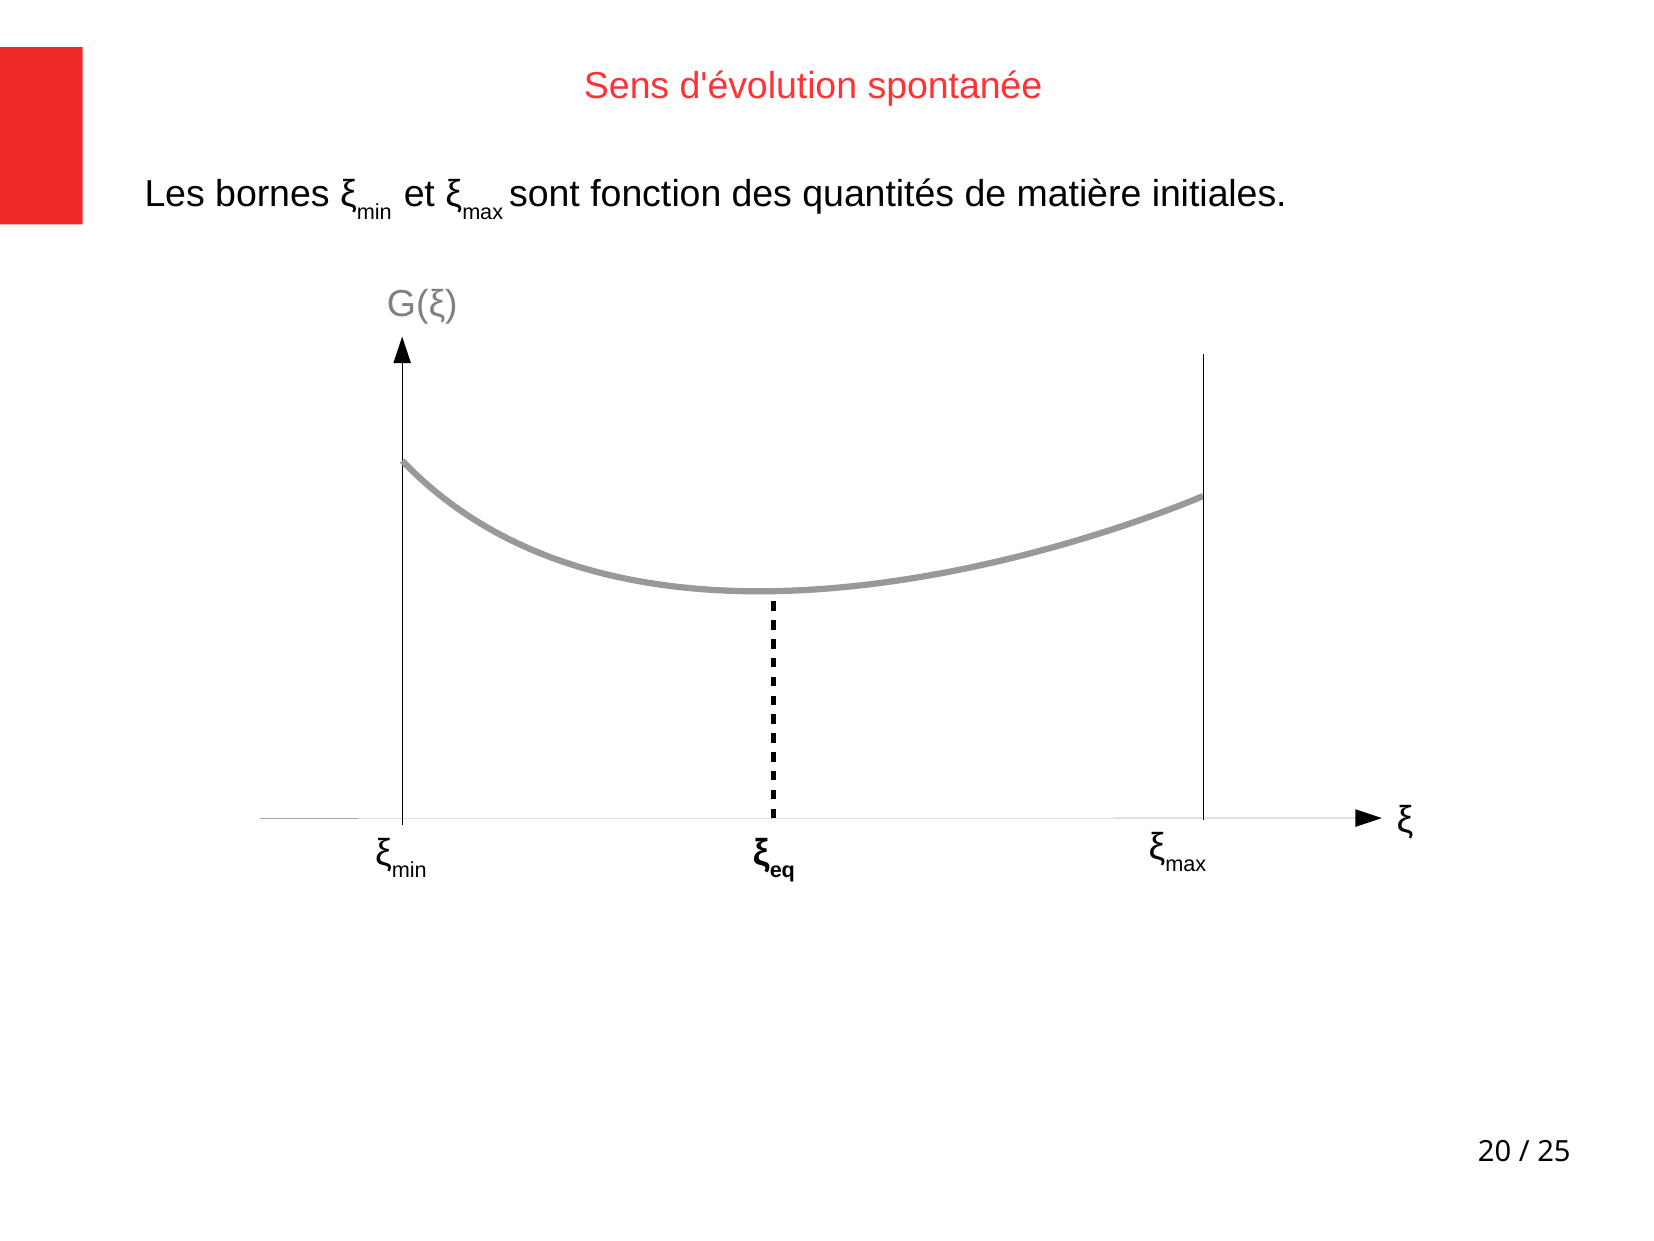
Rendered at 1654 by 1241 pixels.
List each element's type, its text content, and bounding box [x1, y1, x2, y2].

text_box ξeq [738, 823, 815, 904]
text_box Sens d'évolution spontanée [569, 57, 1072, 117]
text_box Les bornes ξmin et ξmax sont fonction des quantités de matière initiales. [129, 165, 1312, 232]
text_box ξmax [1133, 818, 1268, 898]
text_box ξ [1381, 791, 1441, 849]
text_box ξmin [360, 823, 455, 904]
text_box G(ξ) [372, 275, 491, 333]
